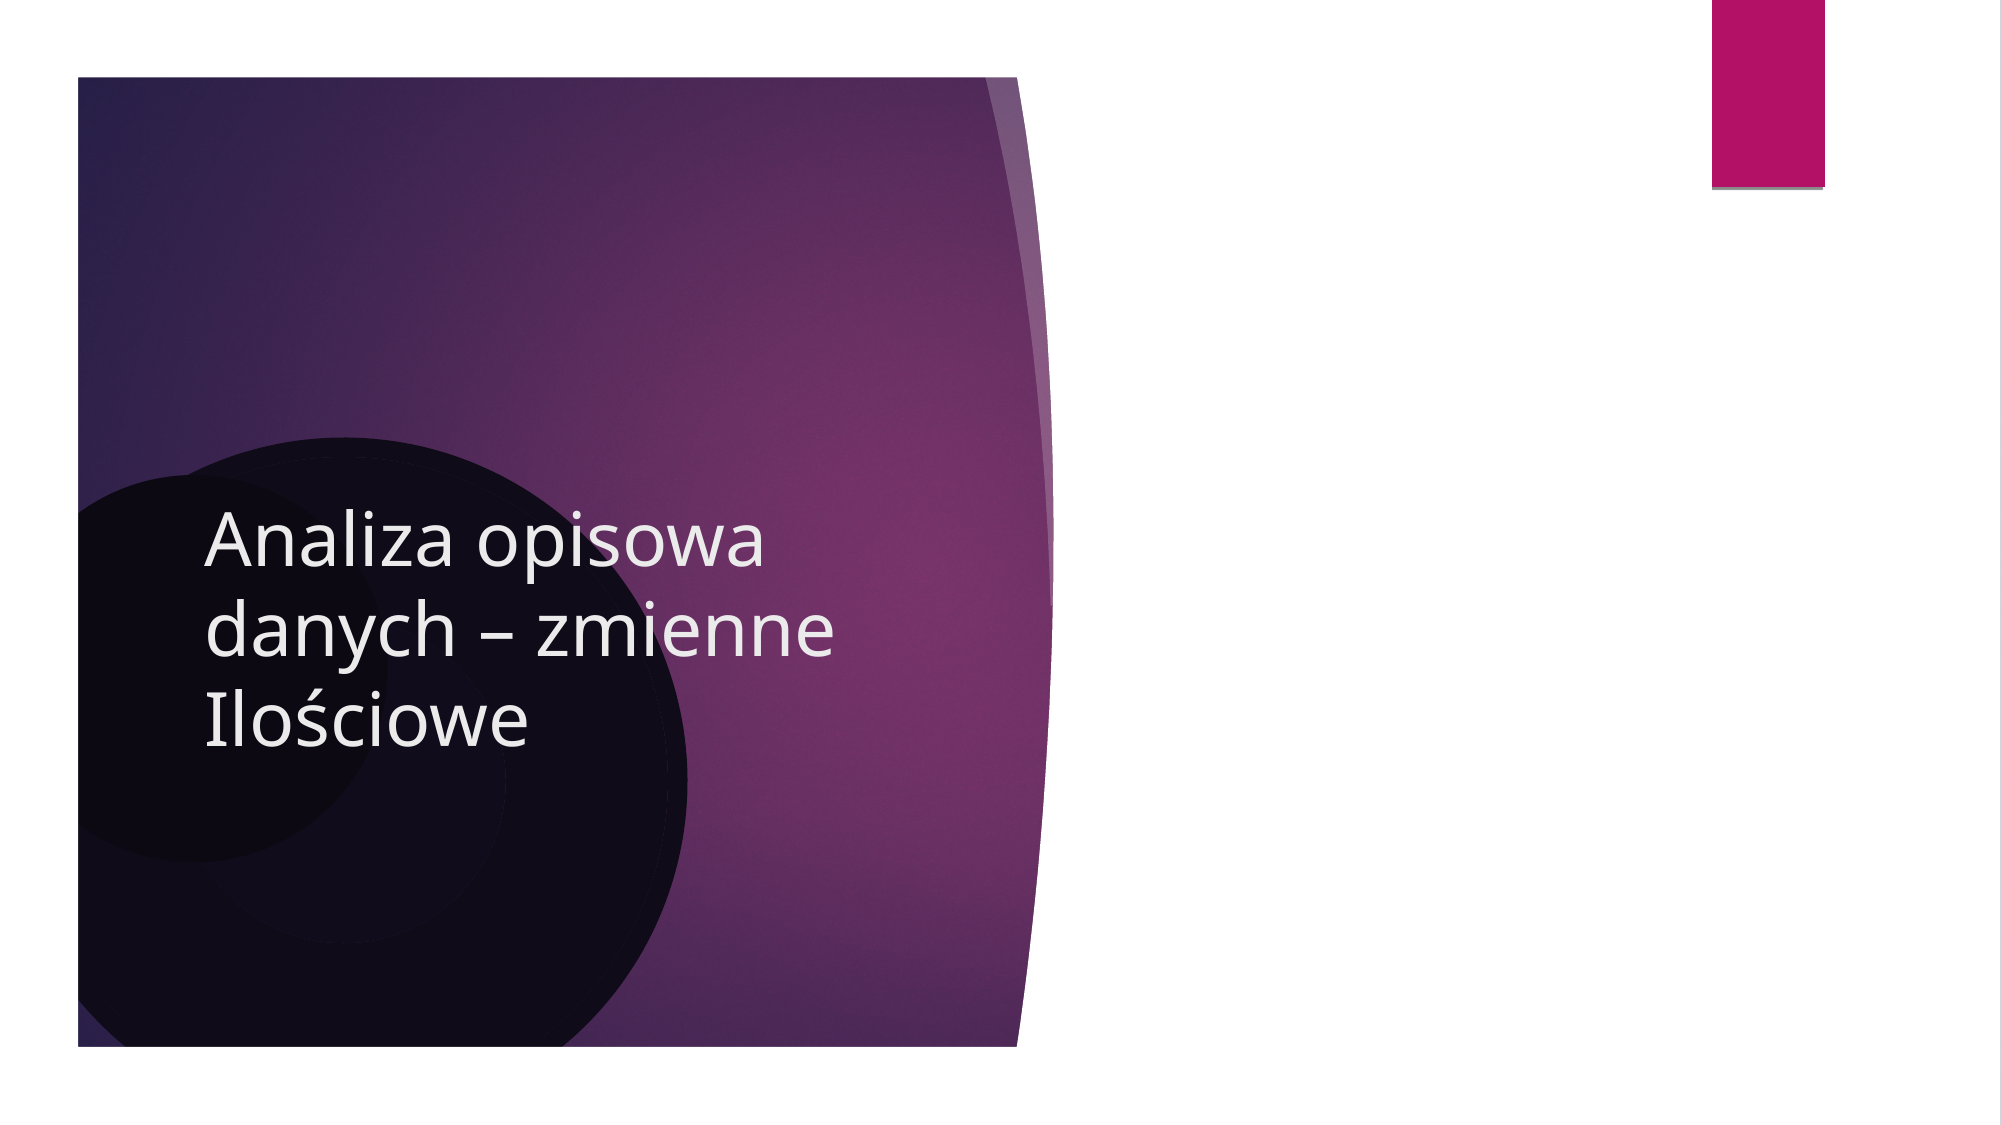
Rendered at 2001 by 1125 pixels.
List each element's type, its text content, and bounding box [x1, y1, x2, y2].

title Analiza opisowa danych – zmienne Ilościowe [245, 355, 891, 770]
